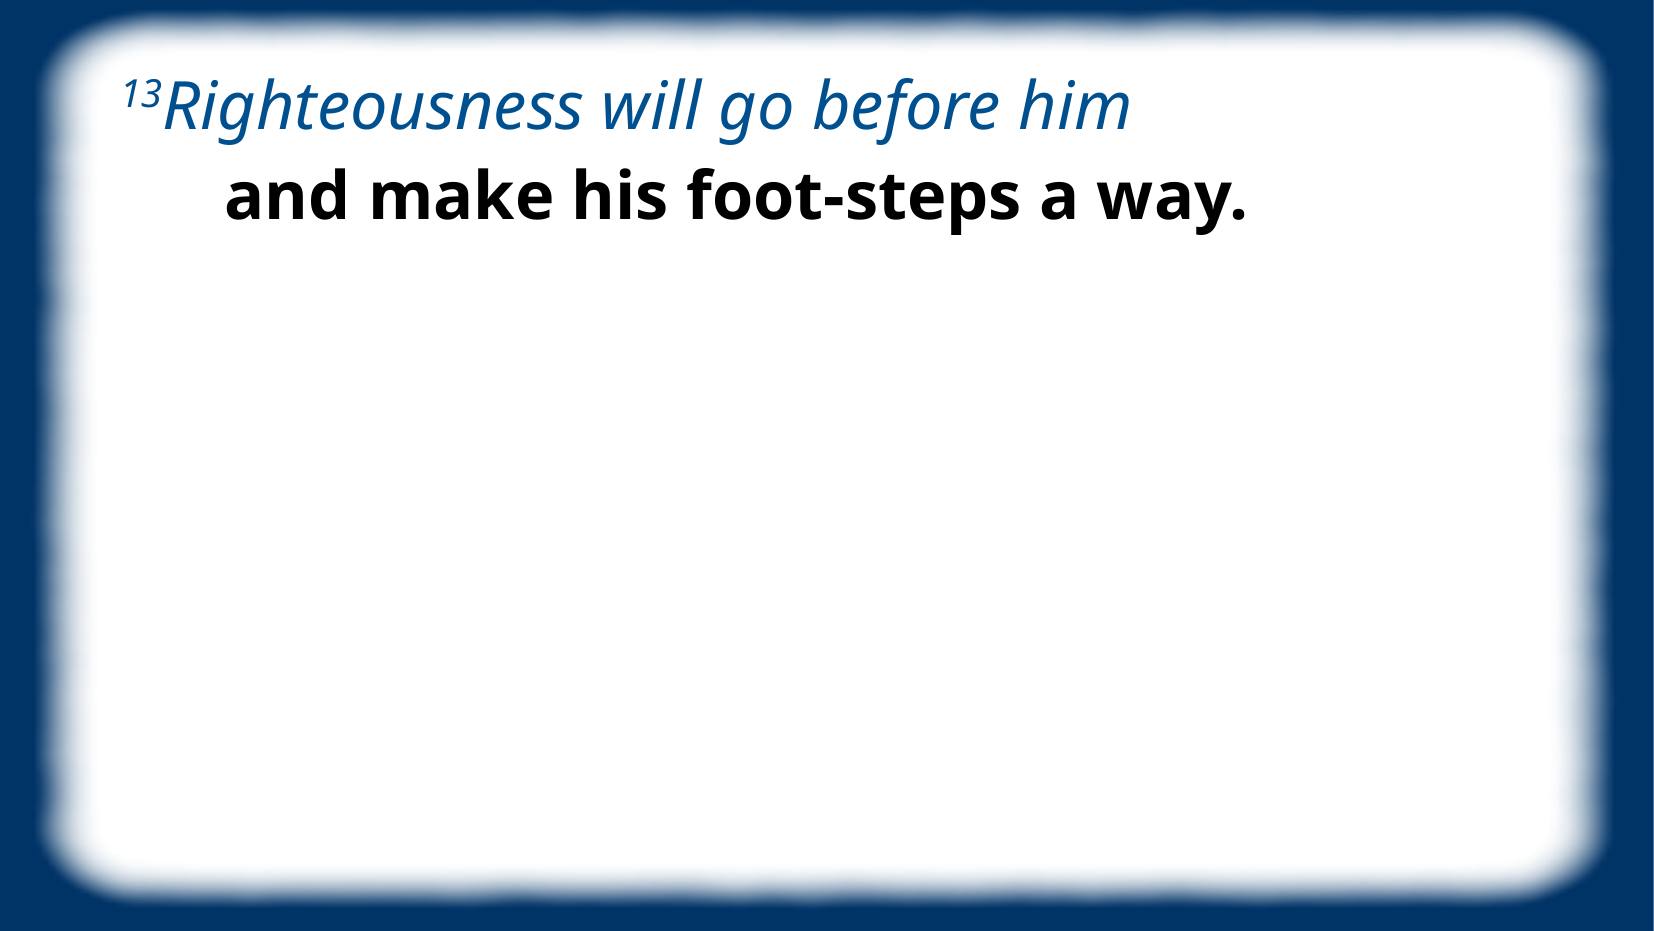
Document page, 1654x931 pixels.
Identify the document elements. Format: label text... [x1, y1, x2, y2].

picture [0, 0, 1654, 931]
text_box 13Righteousness will go before him and make his foot-steps a way. [105, 50, 1546, 316]
